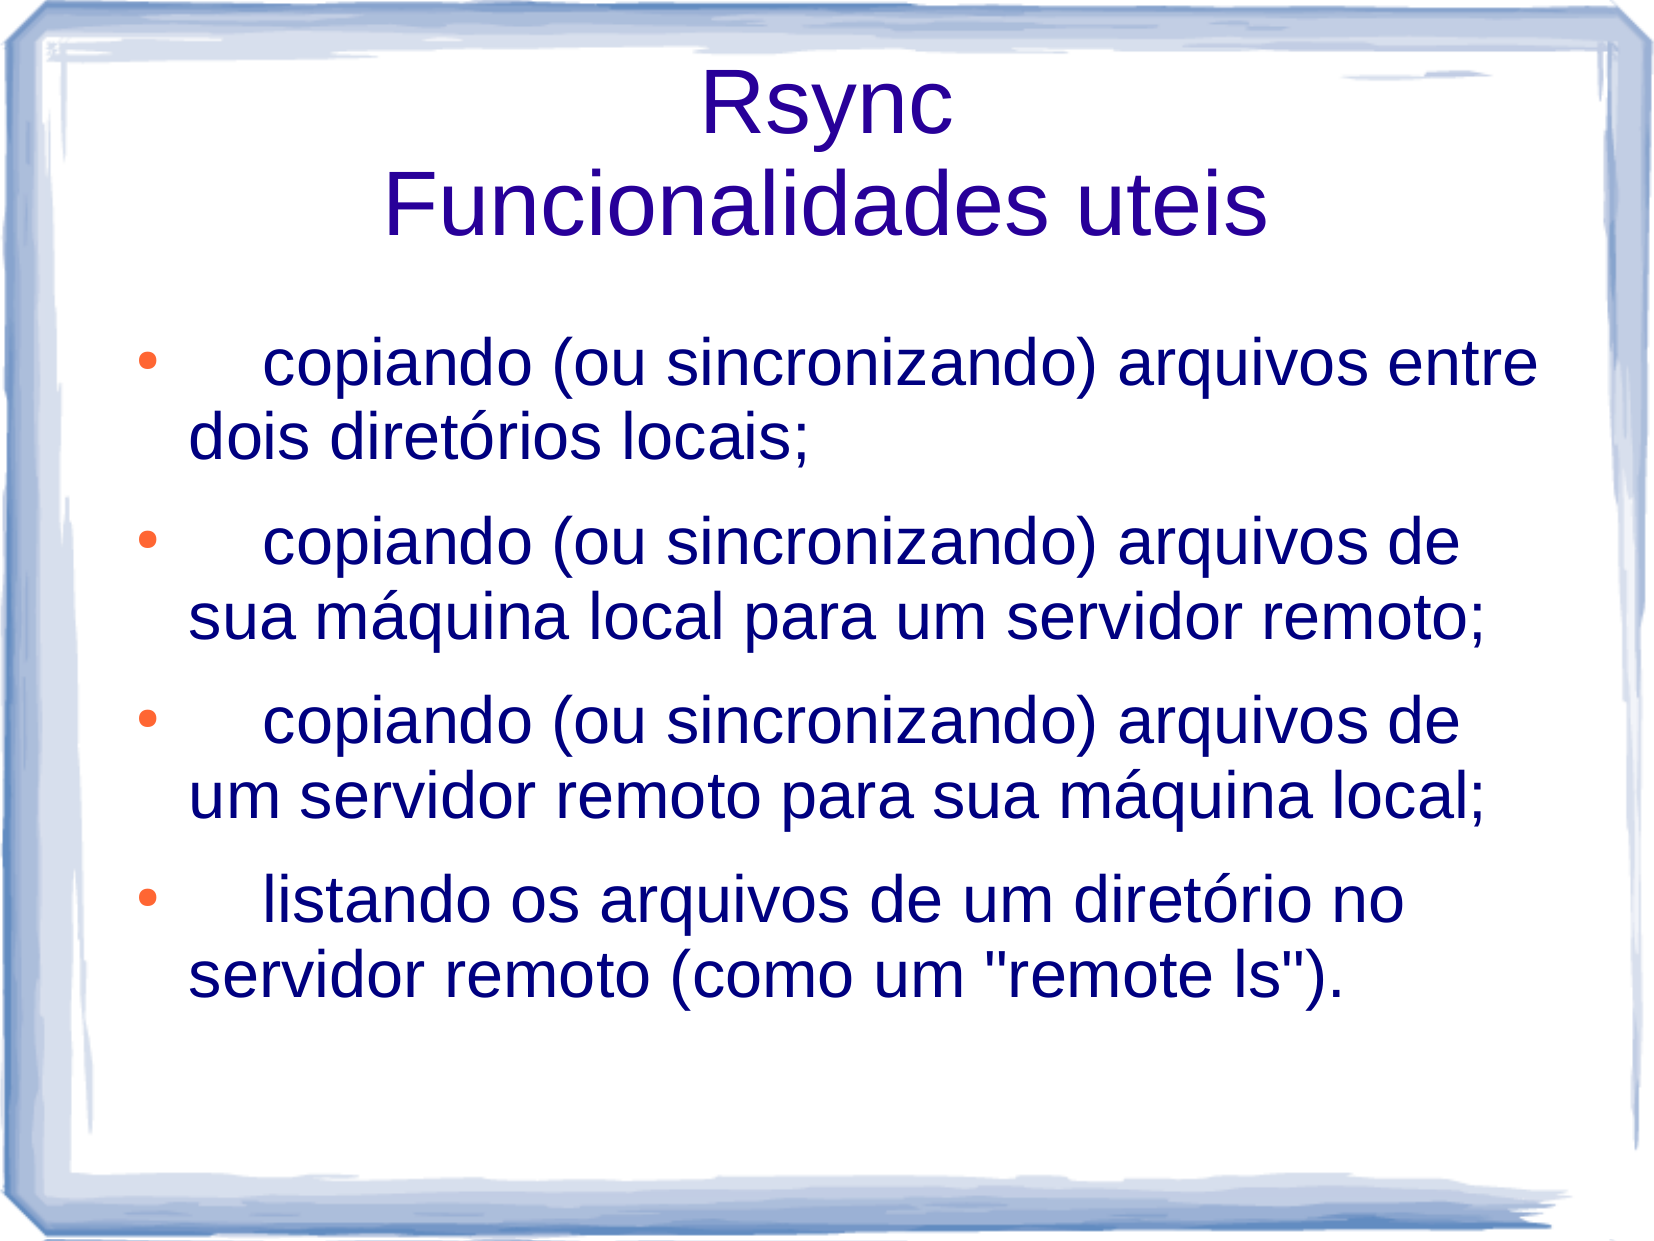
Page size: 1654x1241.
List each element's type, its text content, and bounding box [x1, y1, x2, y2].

list copiando (ou sincronizando) arquivos entre dois diretórios locais; copiando (ou sincronizando) arquivos de sua máquina local para um servidor remoto; copiando (ou sincronizando) arquivos de um servidor remoto para sua máquina local; listando os arquivos de um diretório no servidor remoto (como um "remote ls"). [118, 324, 1571, 1045]
title Rsync Funcionalidades uteis [82, 49, 1571, 257]
picture [0, 0, 1654, 1241]
